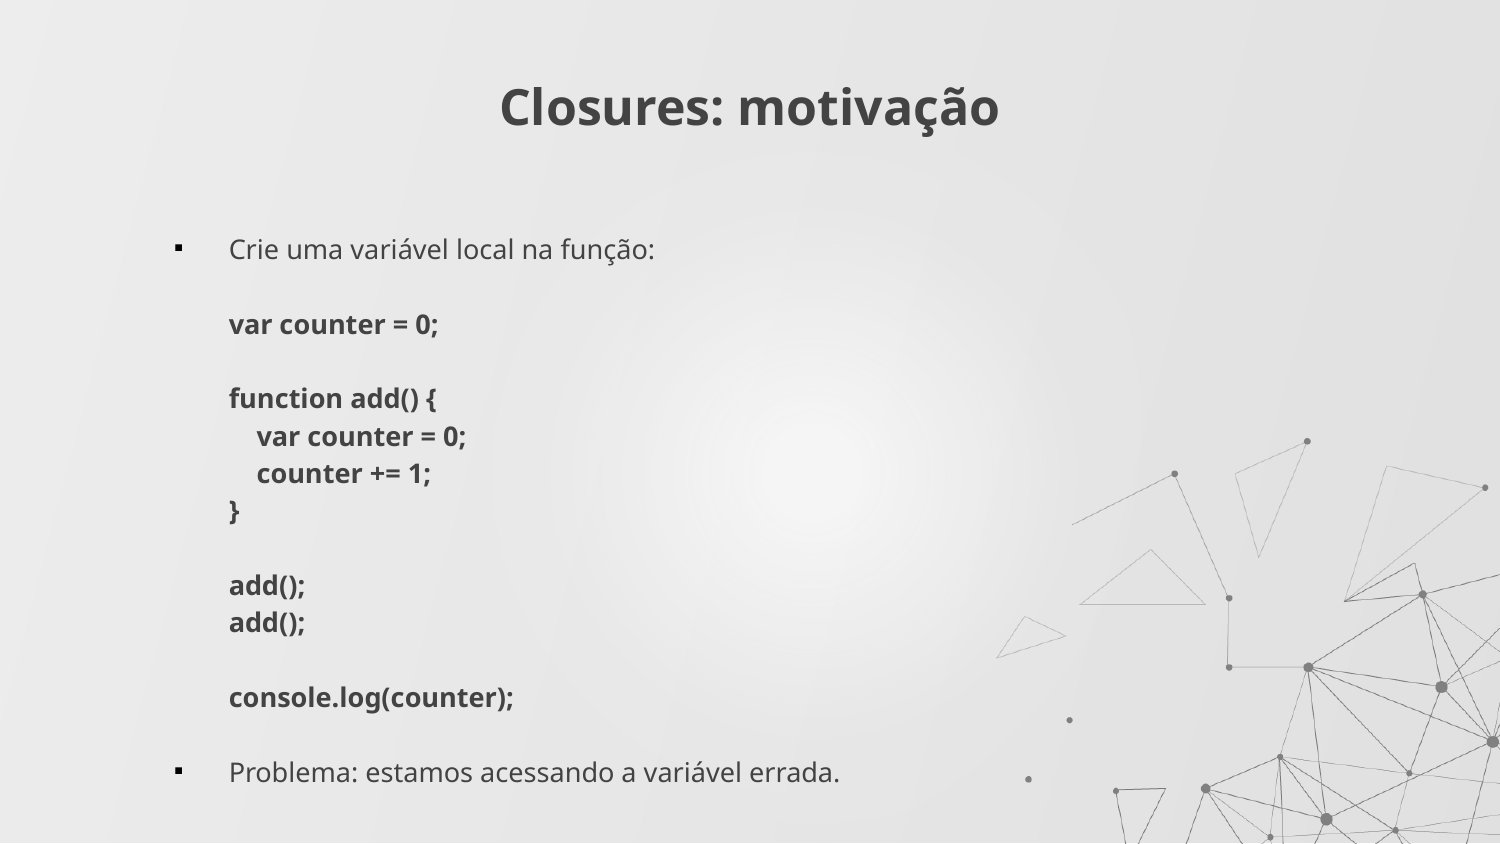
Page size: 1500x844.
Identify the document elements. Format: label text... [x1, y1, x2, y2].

title Closures: motivação [60, 60, 1441, 216]
picture [0, 0, 1500, 844]
list Crie uma variável local na função: var counter = 0; function add() { var counter = 0; counter += 1; } add(); add(); console.log(counter); Problema: estamos acessando a variável errada. [142, 216, 1278, 455]
